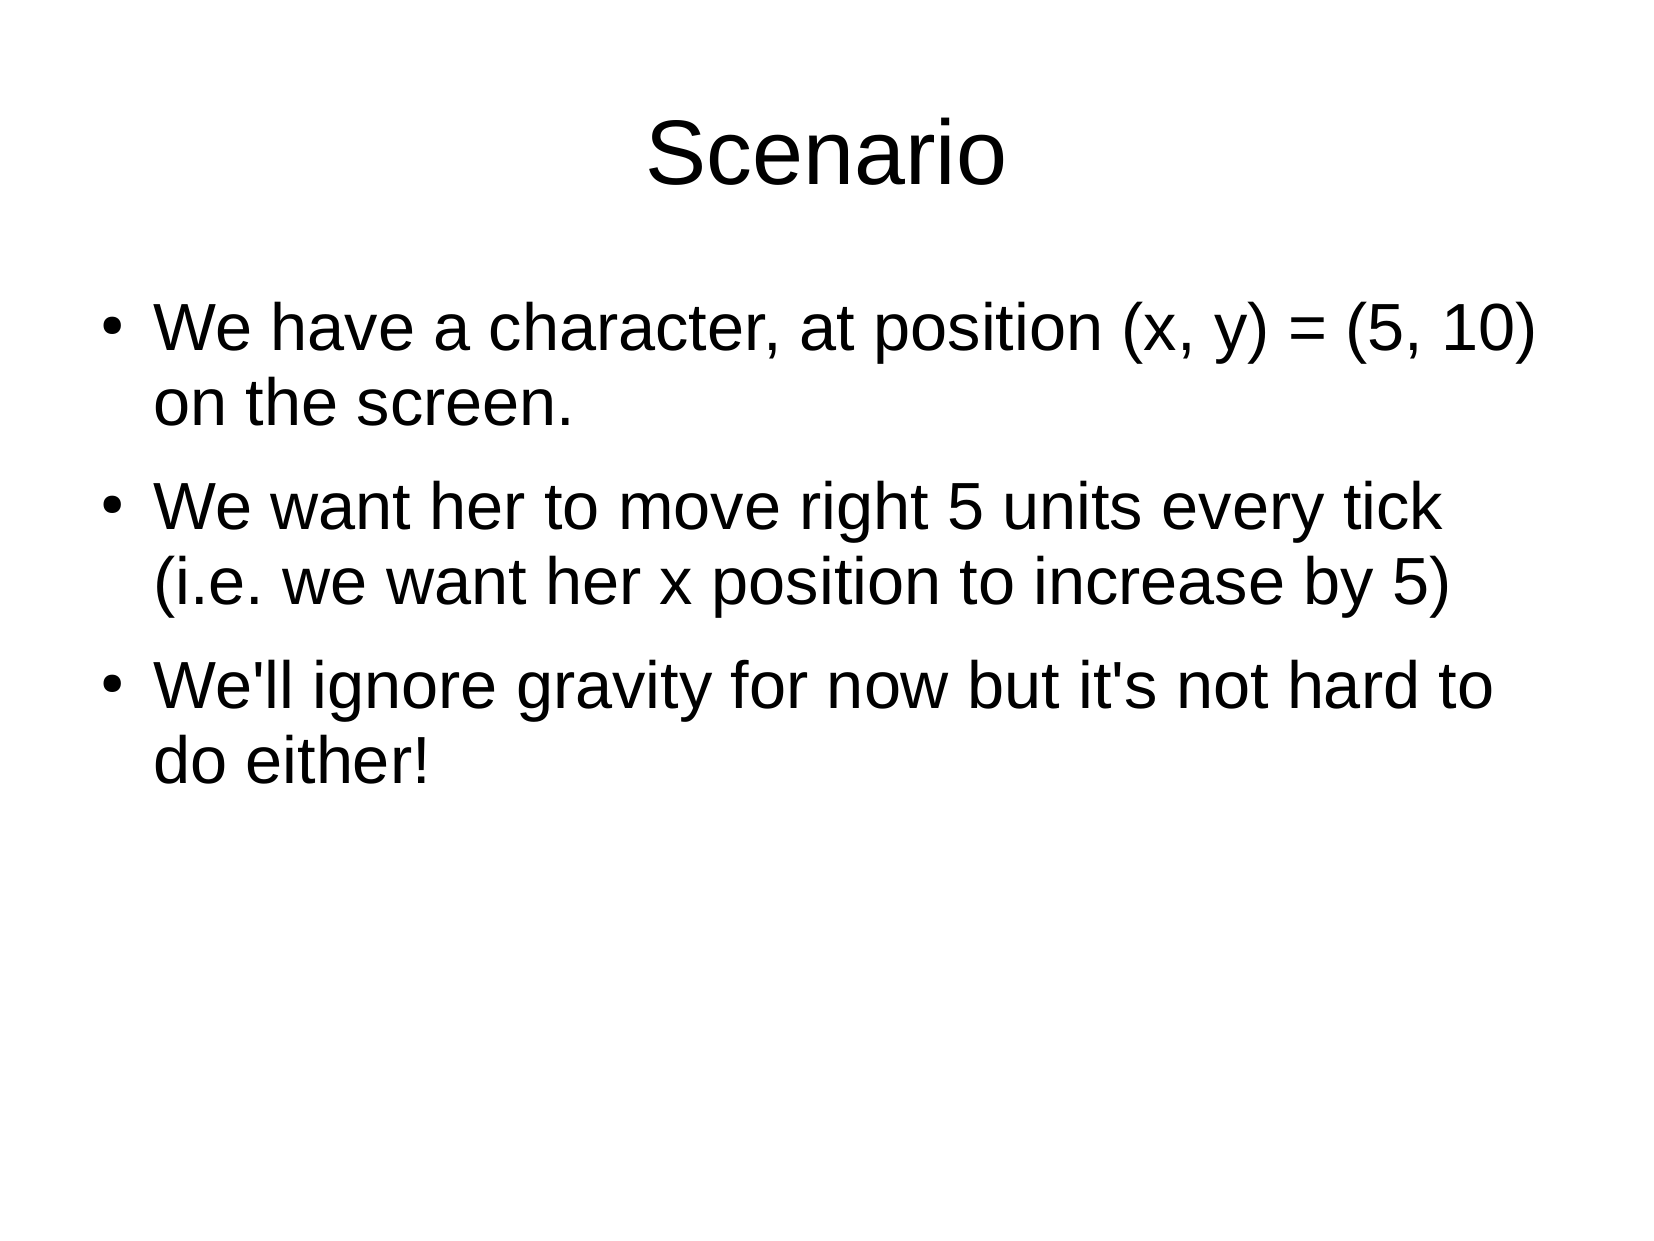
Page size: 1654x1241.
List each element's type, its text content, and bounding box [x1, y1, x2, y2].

list We have a character, at position (x, y) = (5, 10) on the screen. We want her to move right 5 units every tick (i.e. we want her x position to increase by 5) We'll ignore gravity for now but it's not hard to do either! [82, 290, 1571, 1010]
title Scenario [82, 49, 1571, 257]
